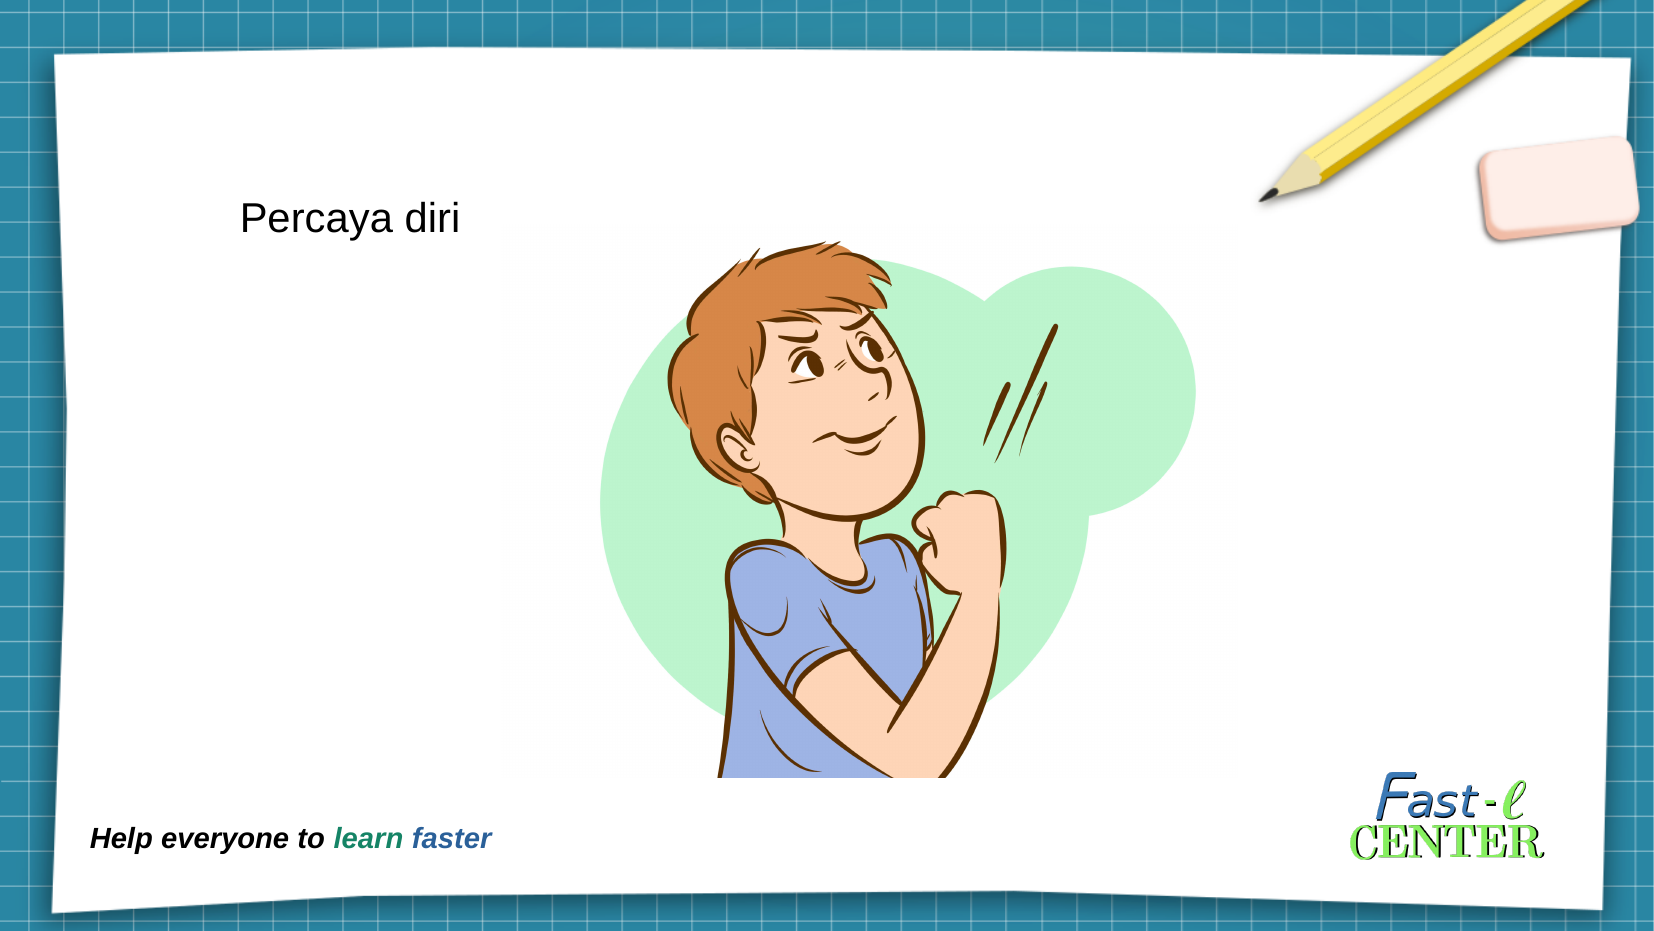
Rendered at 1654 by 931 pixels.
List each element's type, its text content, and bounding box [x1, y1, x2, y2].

text_box Percaya diri [225, 187, 596, 252]
text_box Help everyone to learn faster [75, 814, 507, 863]
picture [0, 0, 1654, 931]
